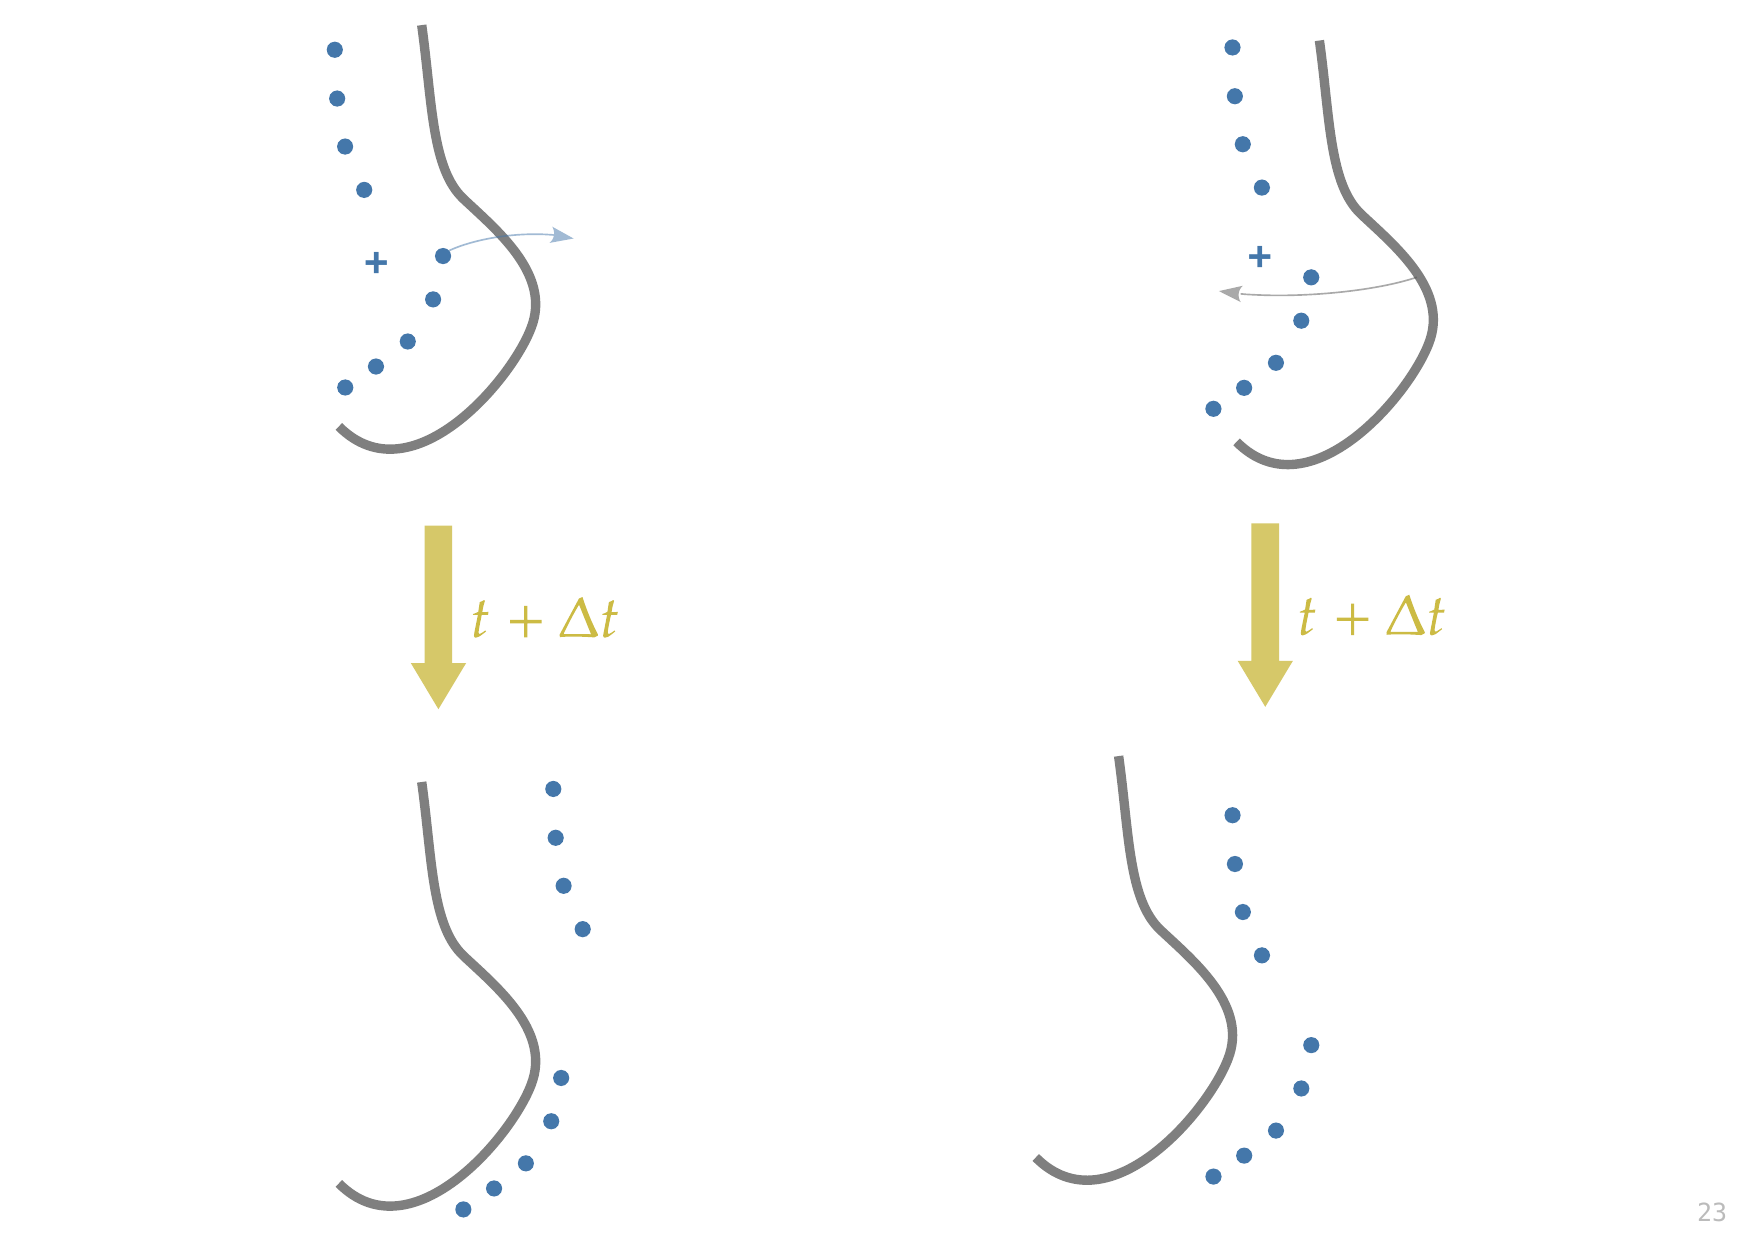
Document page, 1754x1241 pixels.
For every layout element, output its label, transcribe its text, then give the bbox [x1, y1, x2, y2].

text_box [337, 138, 354, 155]
text_box [1224, 807, 1241, 824]
text_box [326, 41, 343, 58]
text_box [1224, 39, 1241, 56]
text_box [1236, 1147, 1253, 1164]
text_box [1205, 400, 1222, 417]
text_box [329, 90, 346, 107]
text_box [547, 829, 564, 846]
text_box [485, 1180, 503, 1197]
text_box [1386, 594, 1425, 636]
text_box [472, 600, 489, 638]
text_box [517, 1155, 534, 1172]
text_box [543, 1113, 560, 1130]
text_box [410, 525, 467, 710]
text_box [545, 780, 562, 798]
text_box [555, 877, 572, 894]
text_box [510, 605, 542, 638]
text_box [434, 247, 452, 265]
text_box [1236, 379, 1253, 396]
text_box + [349, 224, 406, 284]
text_box [1205, 1168, 1222, 1185]
text_box [574, 921, 591, 938]
text_box [1226, 855, 1244, 873]
text_box [1293, 1080, 1310, 1097]
text_box [1429, 597, 1445, 636]
text_box [1267, 1122, 1285, 1139]
text_box [1303, 269, 1320, 286]
text_box [1336, 603, 1369, 636]
text_box [425, 291, 442, 308]
text_box [367, 358, 385, 375]
text_box [1226, 88, 1243, 105]
text_box [455, 1201, 472, 1218]
text_box [1267, 354, 1285, 371]
text_box [1299, 597, 1316, 636]
text_box [356, 181, 373, 199]
text_box [337, 379, 354, 396]
text_box [602, 600, 618, 638]
text_box [553, 1069, 570, 1087]
text_box [1237, 523, 1293, 707]
text_box [1234, 903, 1251, 921]
text_box [1303, 1037, 1320, 1054]
text_box [1253, 179, 1271, 196]
text_box [1253, 947, 1271, 964]
text_box [1293, 312, 1310, 329]
text_box + [1232, 218, 1289, 278]
text_box [559, 597, 598, 638]
text_box [399, 333, 416, 350]
text_box [1234, 136, 1251, 153]
